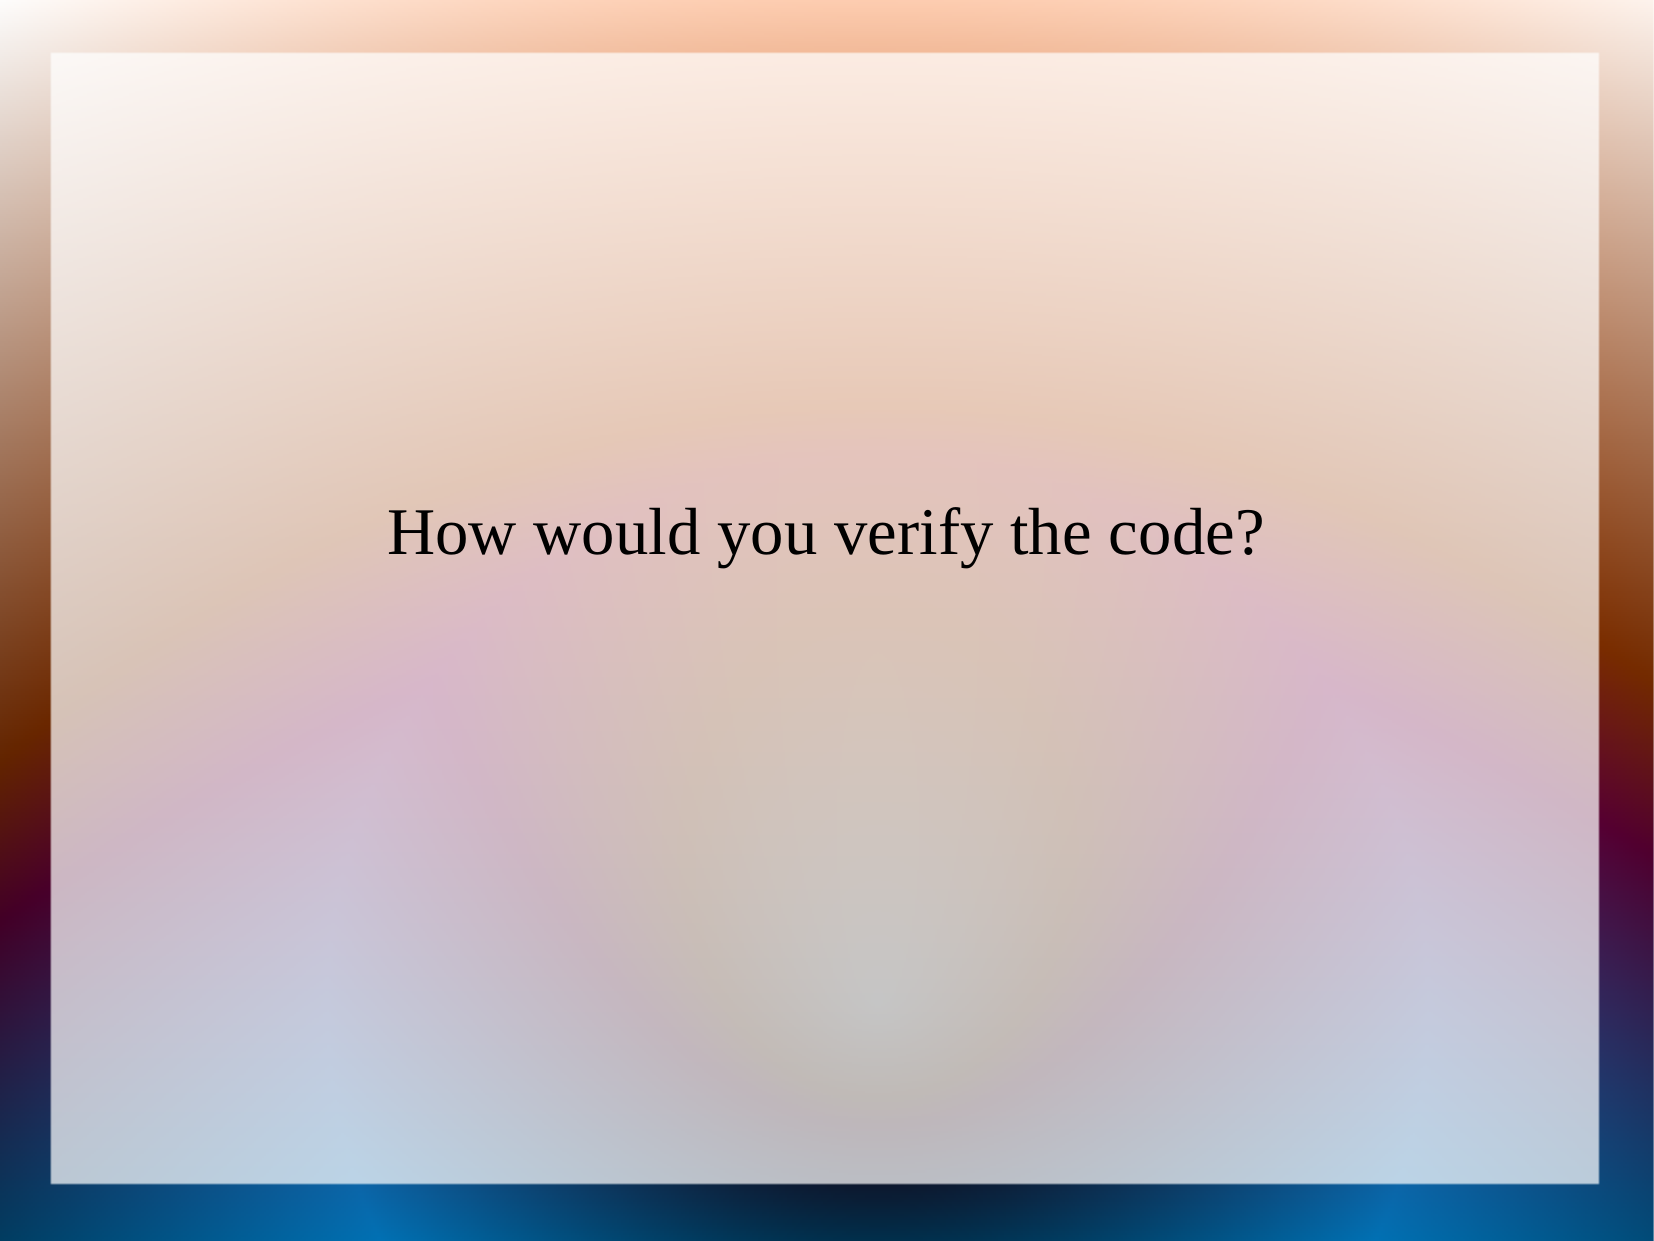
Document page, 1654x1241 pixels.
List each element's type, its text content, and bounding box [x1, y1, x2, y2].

subtitle How would you verify the code? [82, 55, 1571, 1010]
picture [0, 0, 1654, 1241]
